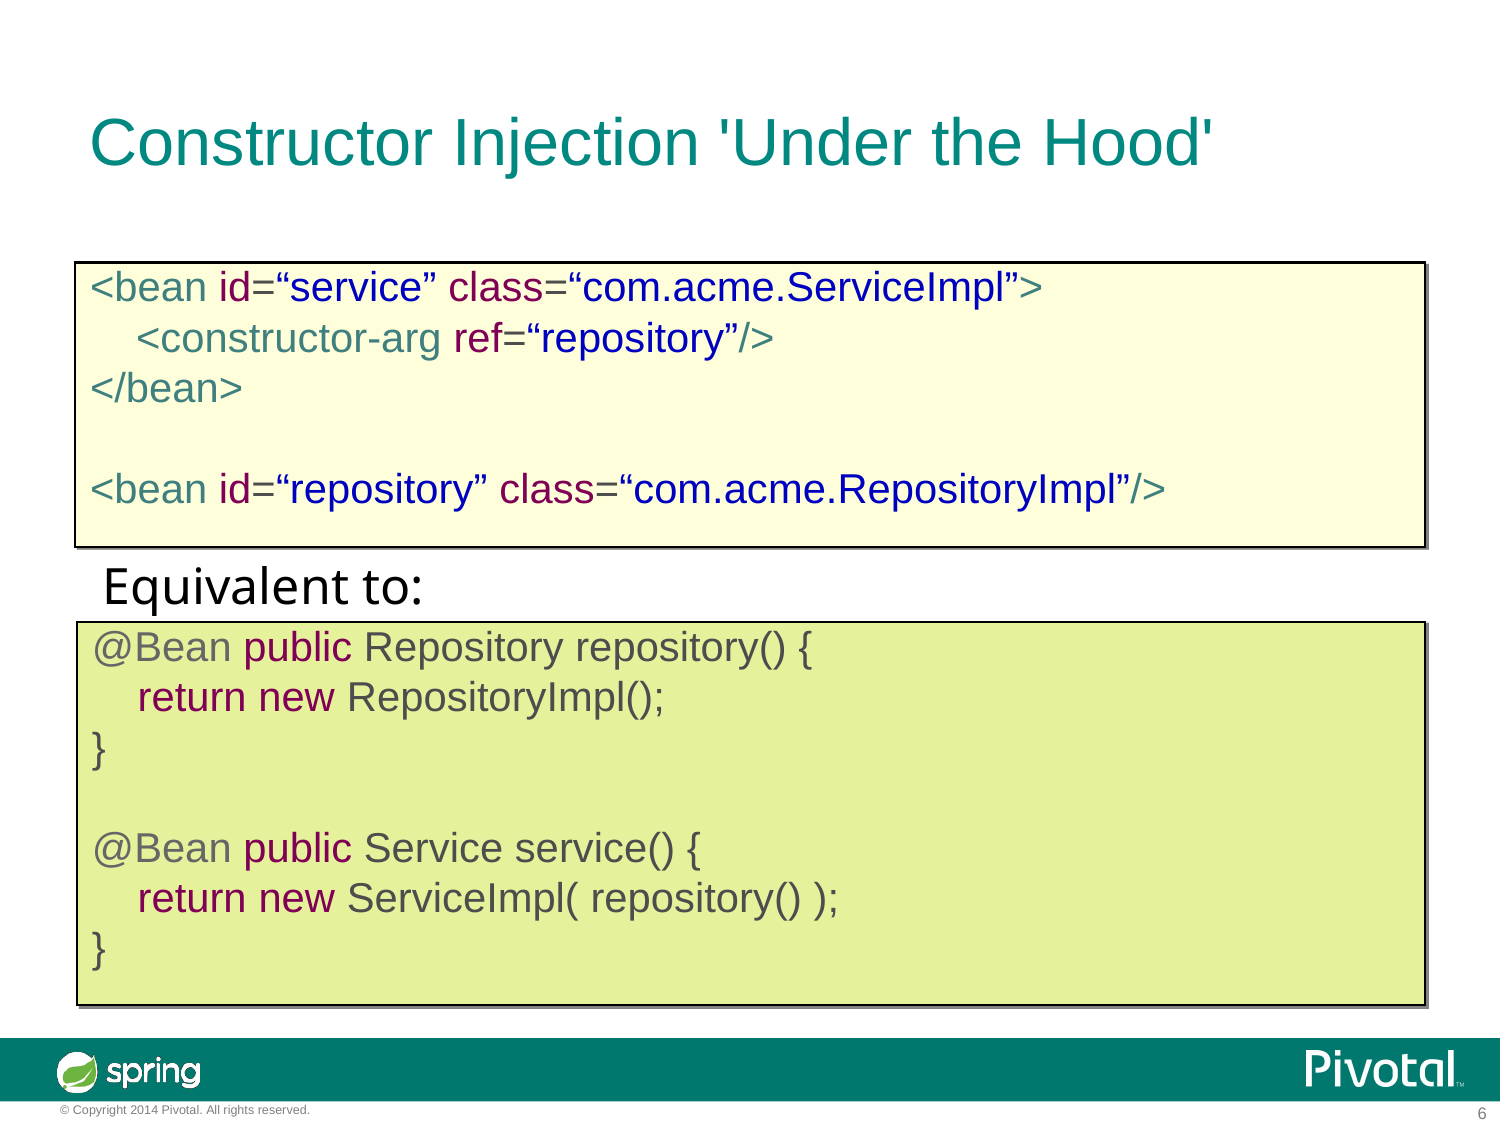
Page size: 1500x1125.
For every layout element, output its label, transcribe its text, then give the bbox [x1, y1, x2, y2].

picture [1306, 1050, 1464, 1087]
title Constructor Injection 'Under the Hood' [75, 45, 1426, 233]
text_box Equivalent to: [88, 546, 980, 623]
picture [32, 1041, 210, 1103]
text_box @Bean public Repository repository() { return new RepositoryImpl(); } @Bean public Service service() { return new ServiceImpl( repository() ); } [77, 621, 1426, 1006]
list <bean id=“service” class=“com.acme.ServiceImpl”> <constructor-arg ref=“repository”/> </bean> <bean id=“repository” class=“com.acme.RepositoryImpl”/> [75, 262, 1426, 547]
